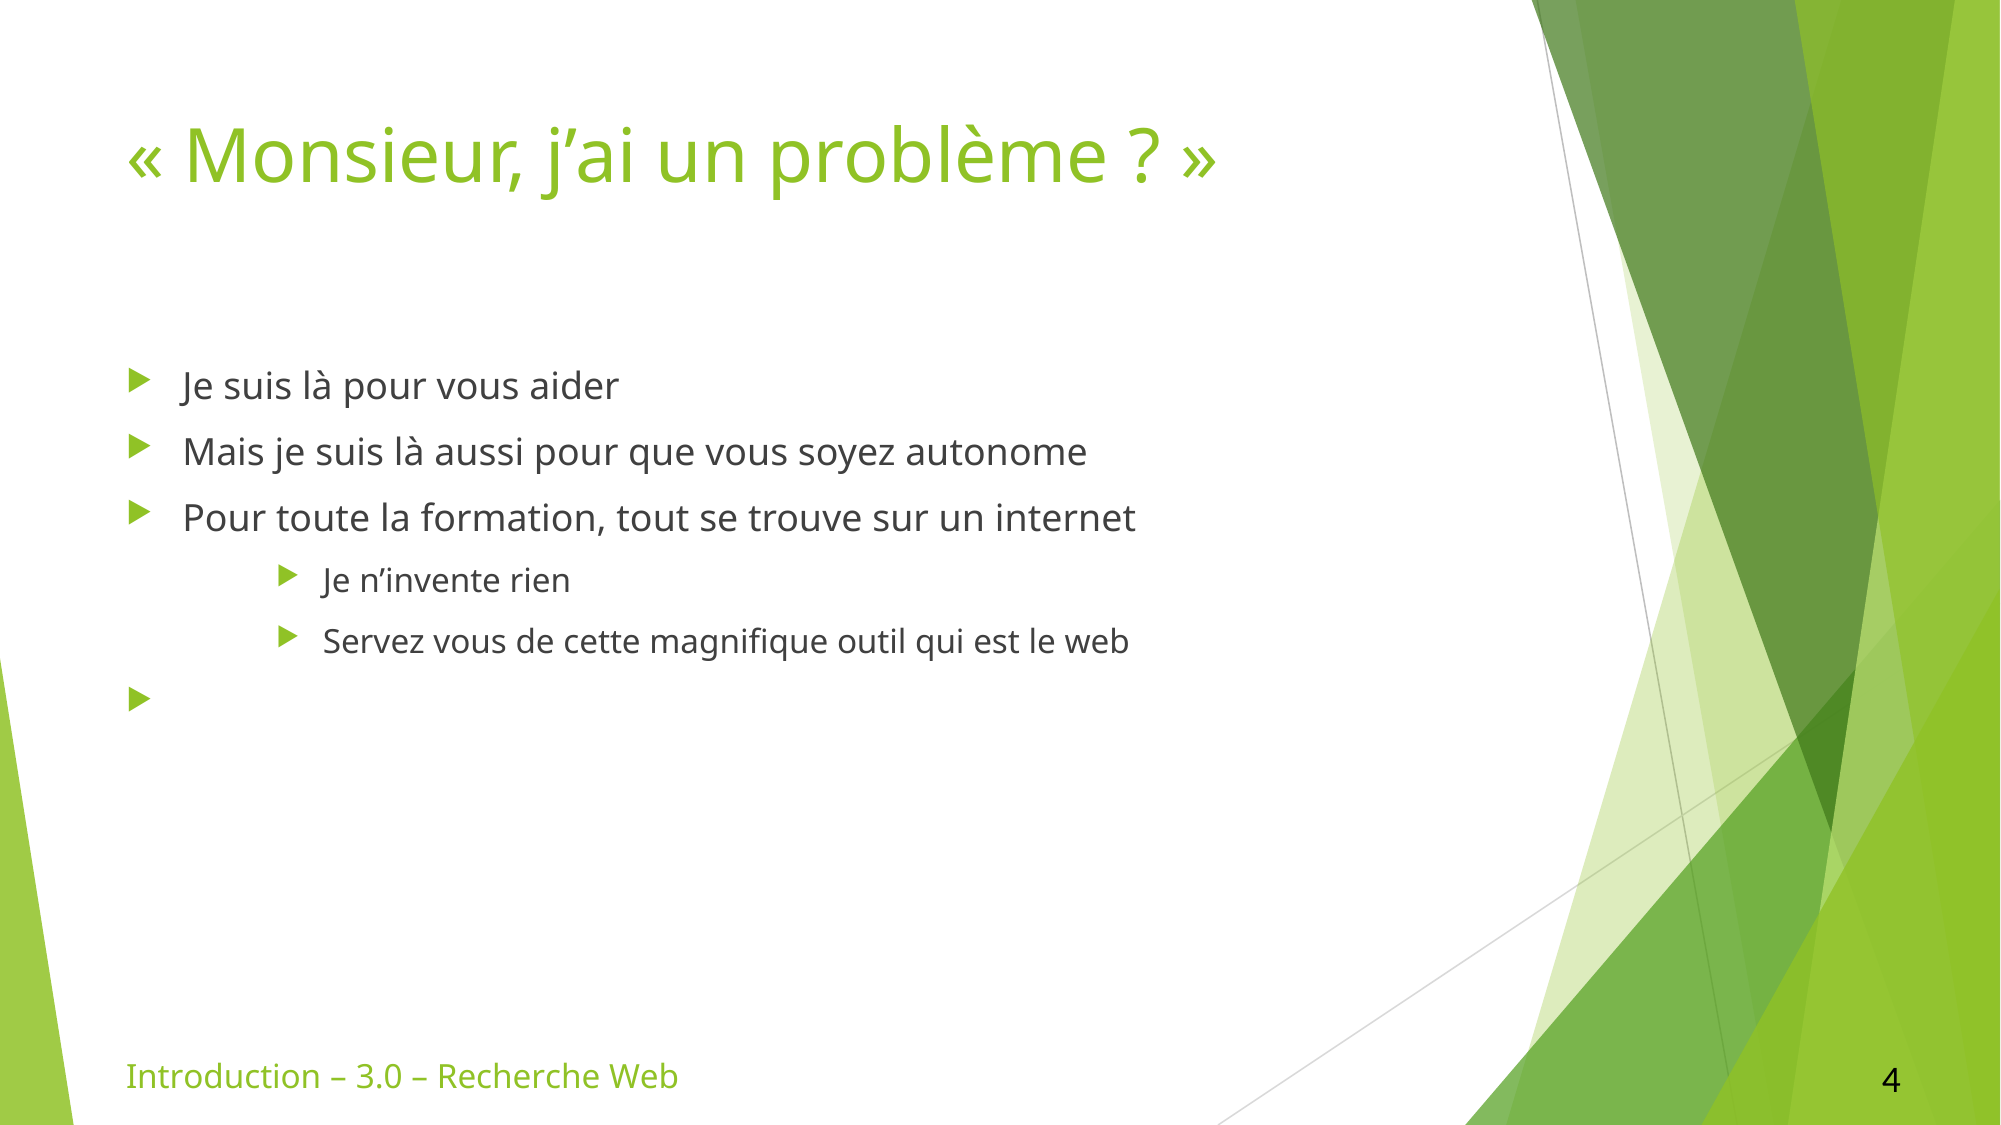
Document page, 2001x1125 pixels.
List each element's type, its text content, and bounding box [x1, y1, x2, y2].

list Je suis là pour vous aider Mais je suis là aussi pour que vous soyez autonome Pour toute la formation, tout se trouve sur un internet Je n’invente rien Servez vous de cette magnifique outil qui est le web [111, 354, 1522, 992]
text_box Introduction – 3.0 – Recherche Web [111, 1047, 1094, 1109]
text_box [1866, 1047, 1979, 1108]
title « Monsieur, j’ai un problème ? » [111, 99, 1522, 317]
